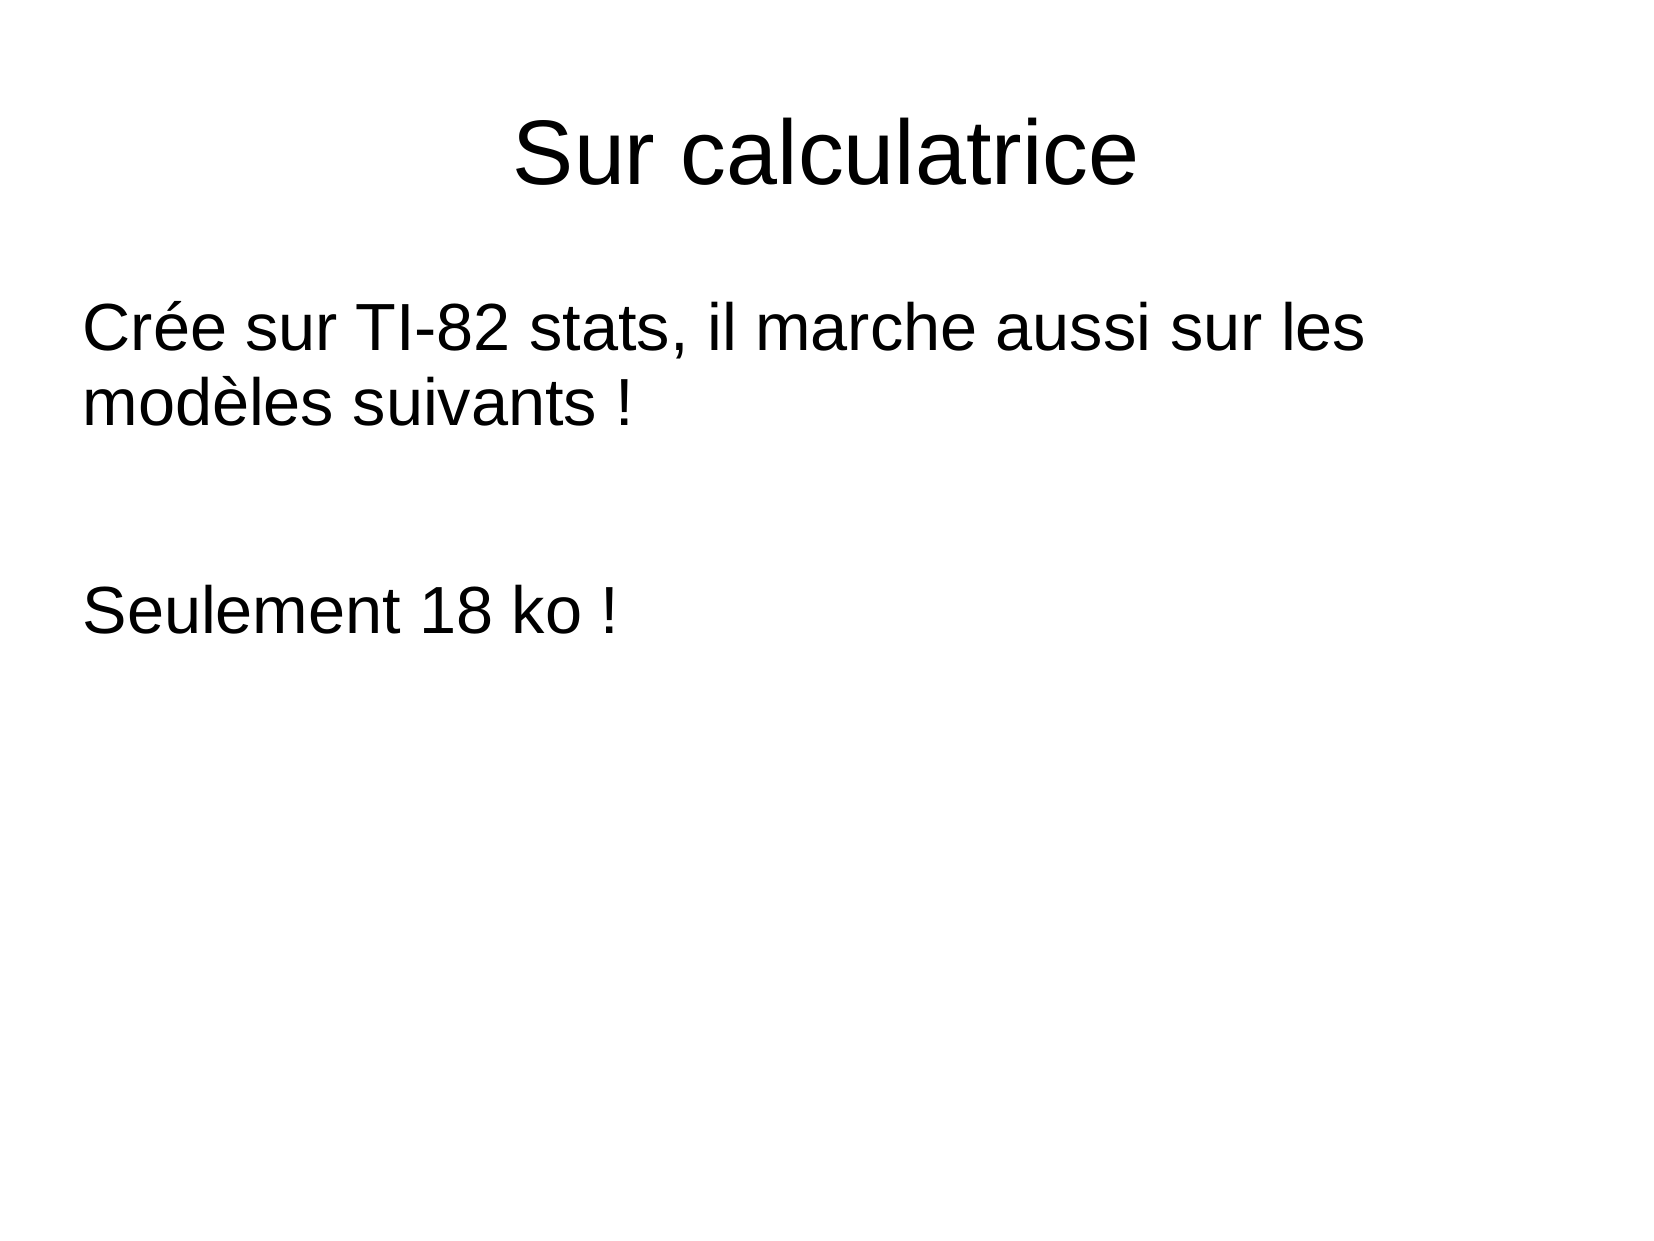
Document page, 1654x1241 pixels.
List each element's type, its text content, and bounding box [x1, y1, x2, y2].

list Crée sur TI-82 stats, il marche aussi sur les modèles suivants ! Seulement 18 ko ! [82, 290, 1571, 1010]
title Sur calculatrice [82, 49, 1571, 257]
